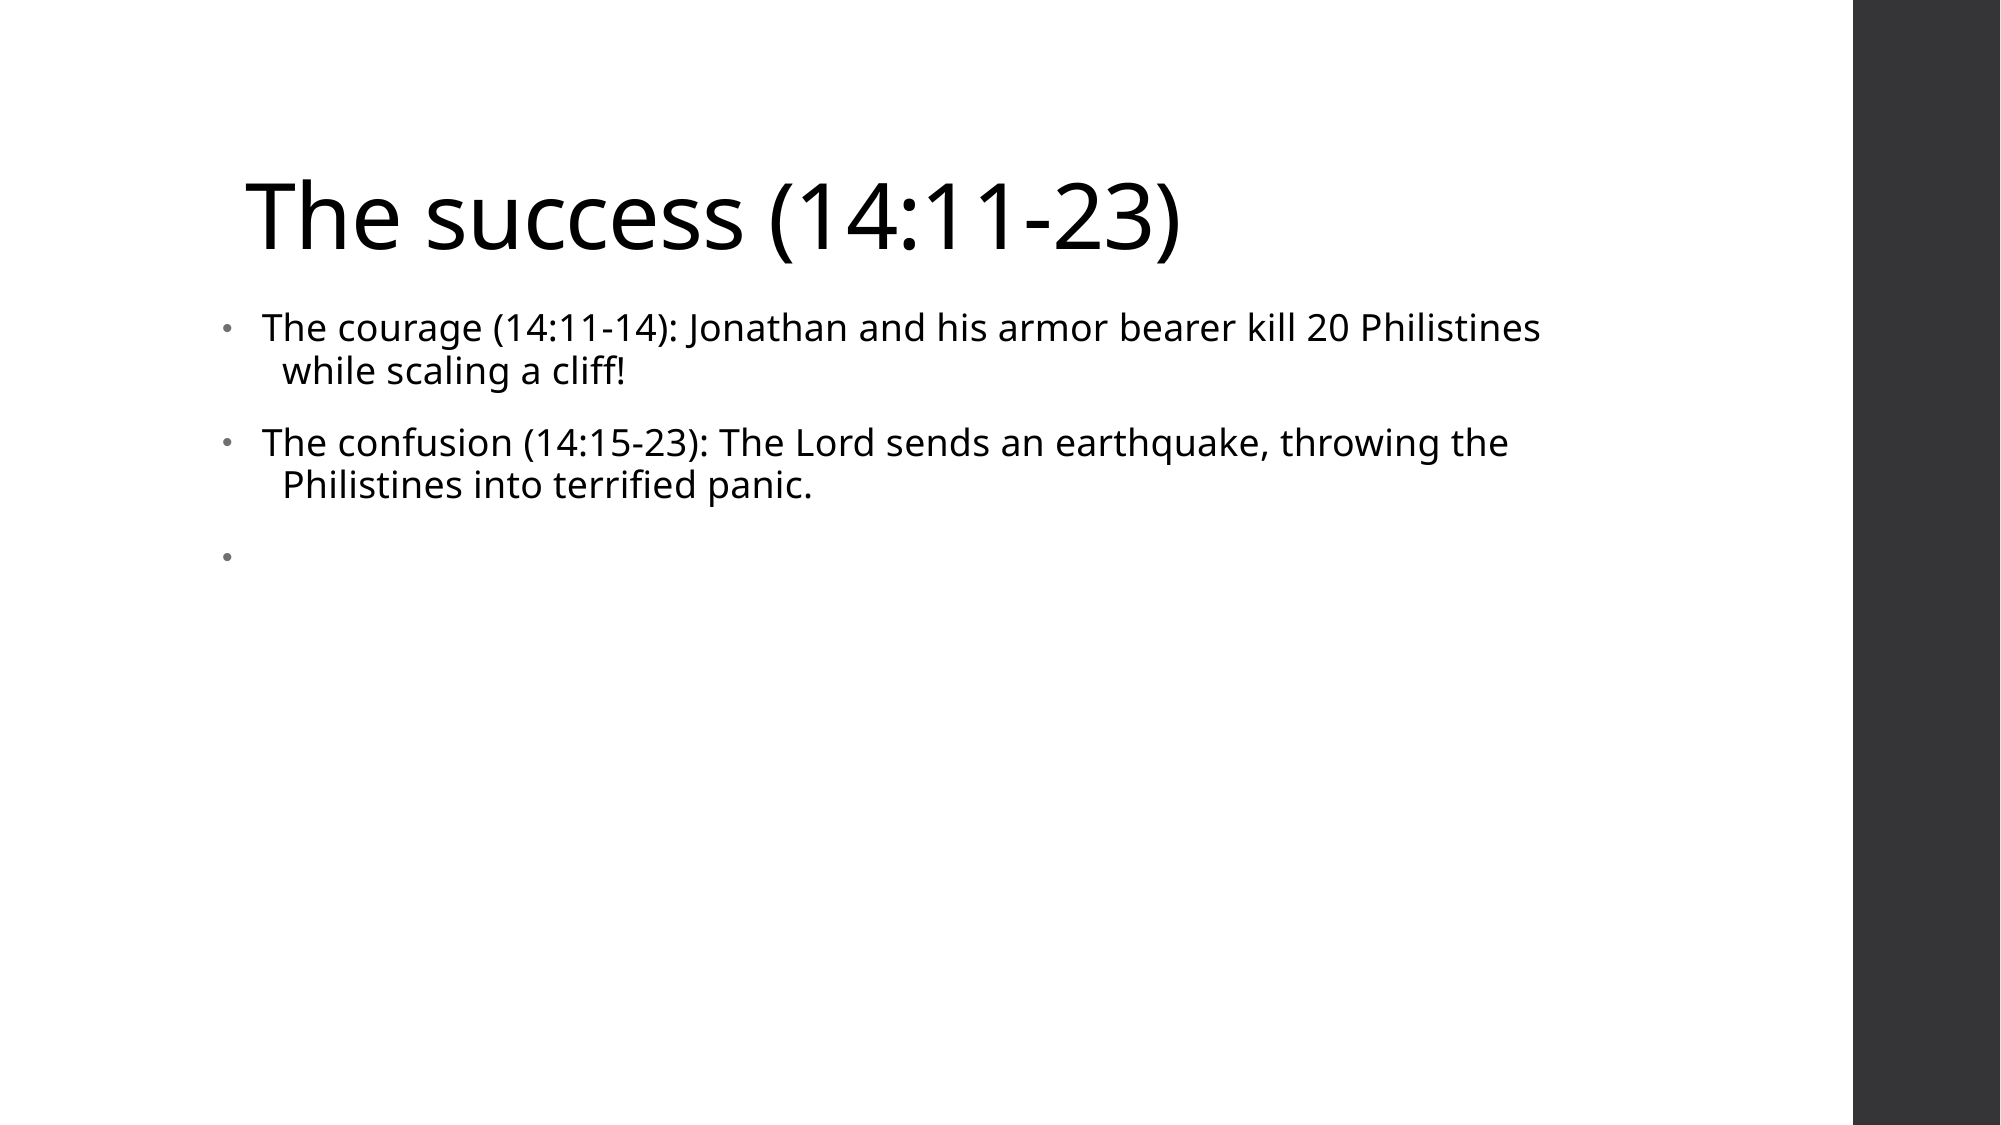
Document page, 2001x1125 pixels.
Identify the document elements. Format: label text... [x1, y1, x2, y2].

title The success (14:11-23) [206, 60, 1797, 278]
list The courage (14:11-14): Jonathan and his armor bearer kill 20 Philistines while scaling a cliff! The confusion (14:15-23): The Lord sends an earthquake, throwing the Philistines into terrified panic. [206, 299, 1617, 1014]
